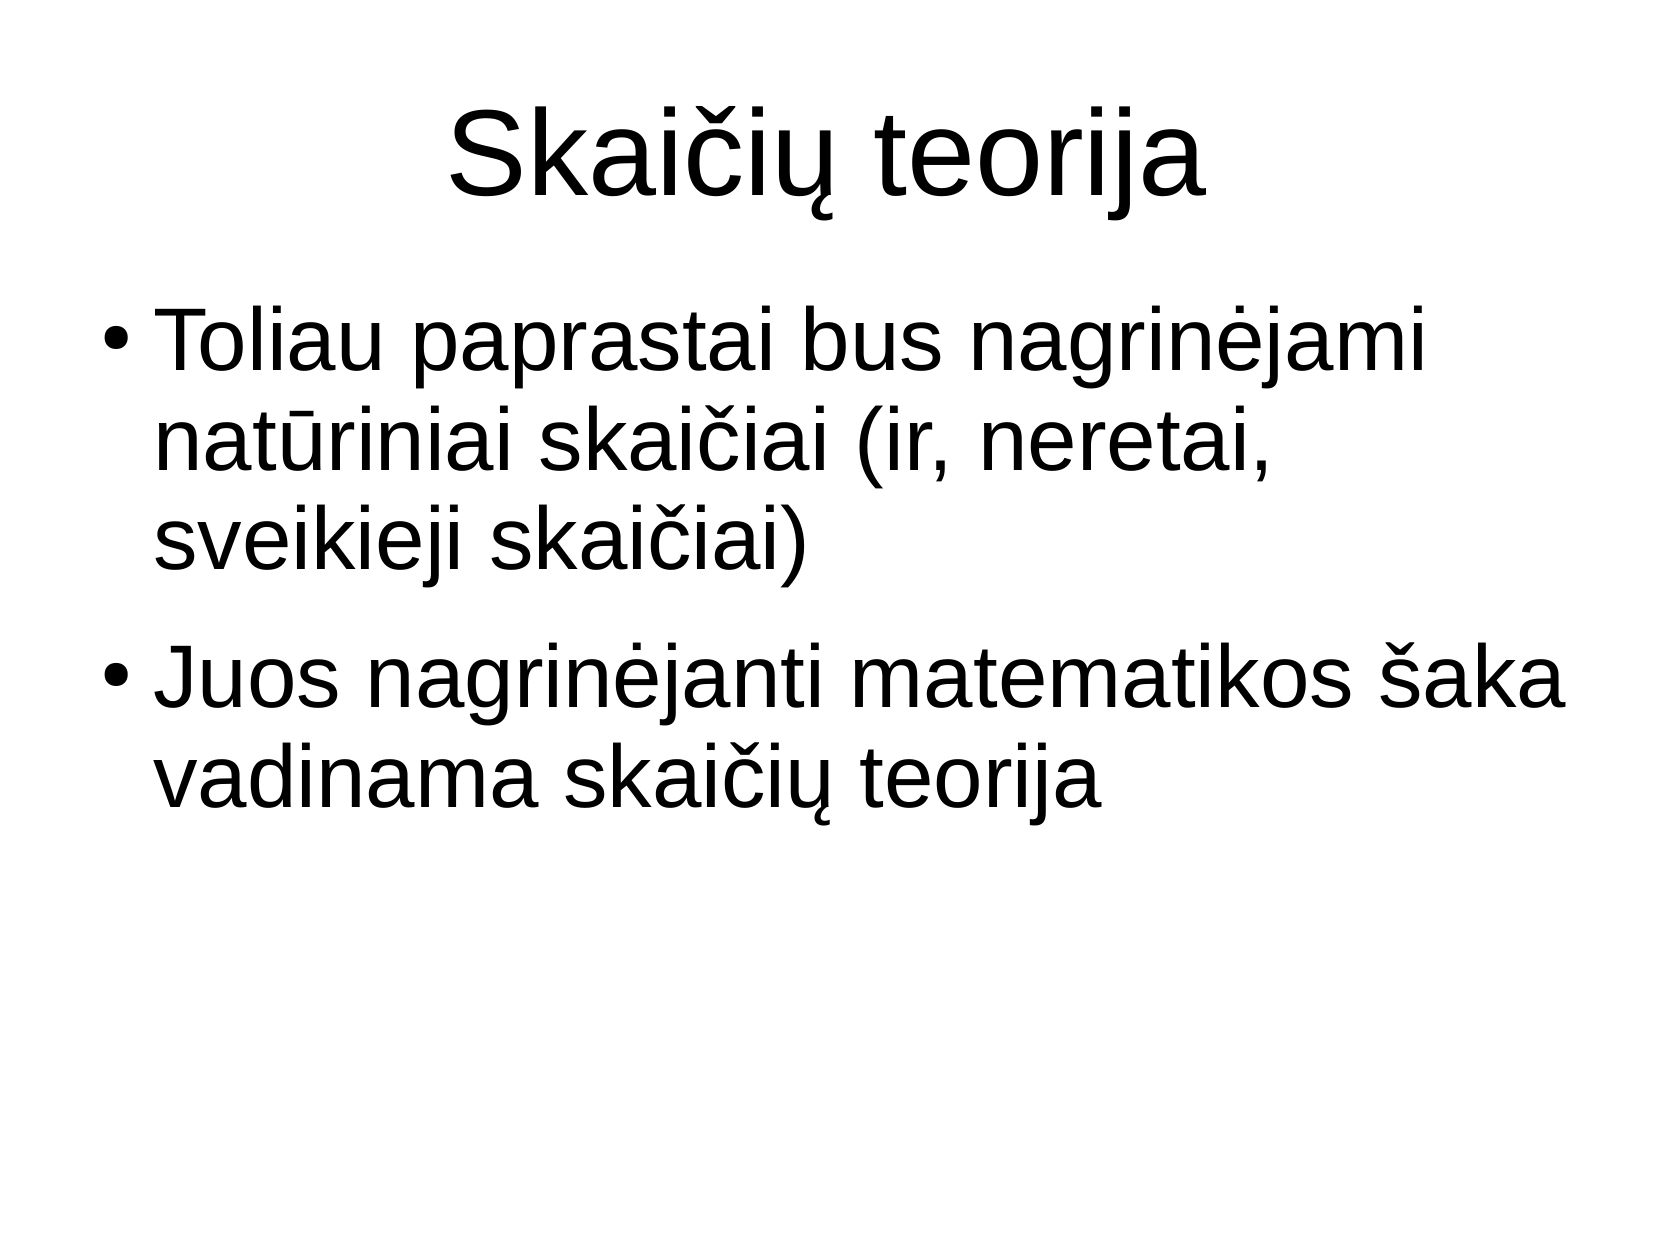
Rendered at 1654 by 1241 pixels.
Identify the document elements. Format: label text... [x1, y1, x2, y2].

title Skaičių teorija [82, 49, 1571, 257]
list Toliau paprastai bus nagrinėjami natūriniai skaičiai (ir, neretai, sveikieji skaičiai) Juos nagrinėjanti matematikos šaka vadinama skaičių teorija [82, 290, 1571, 1010]
